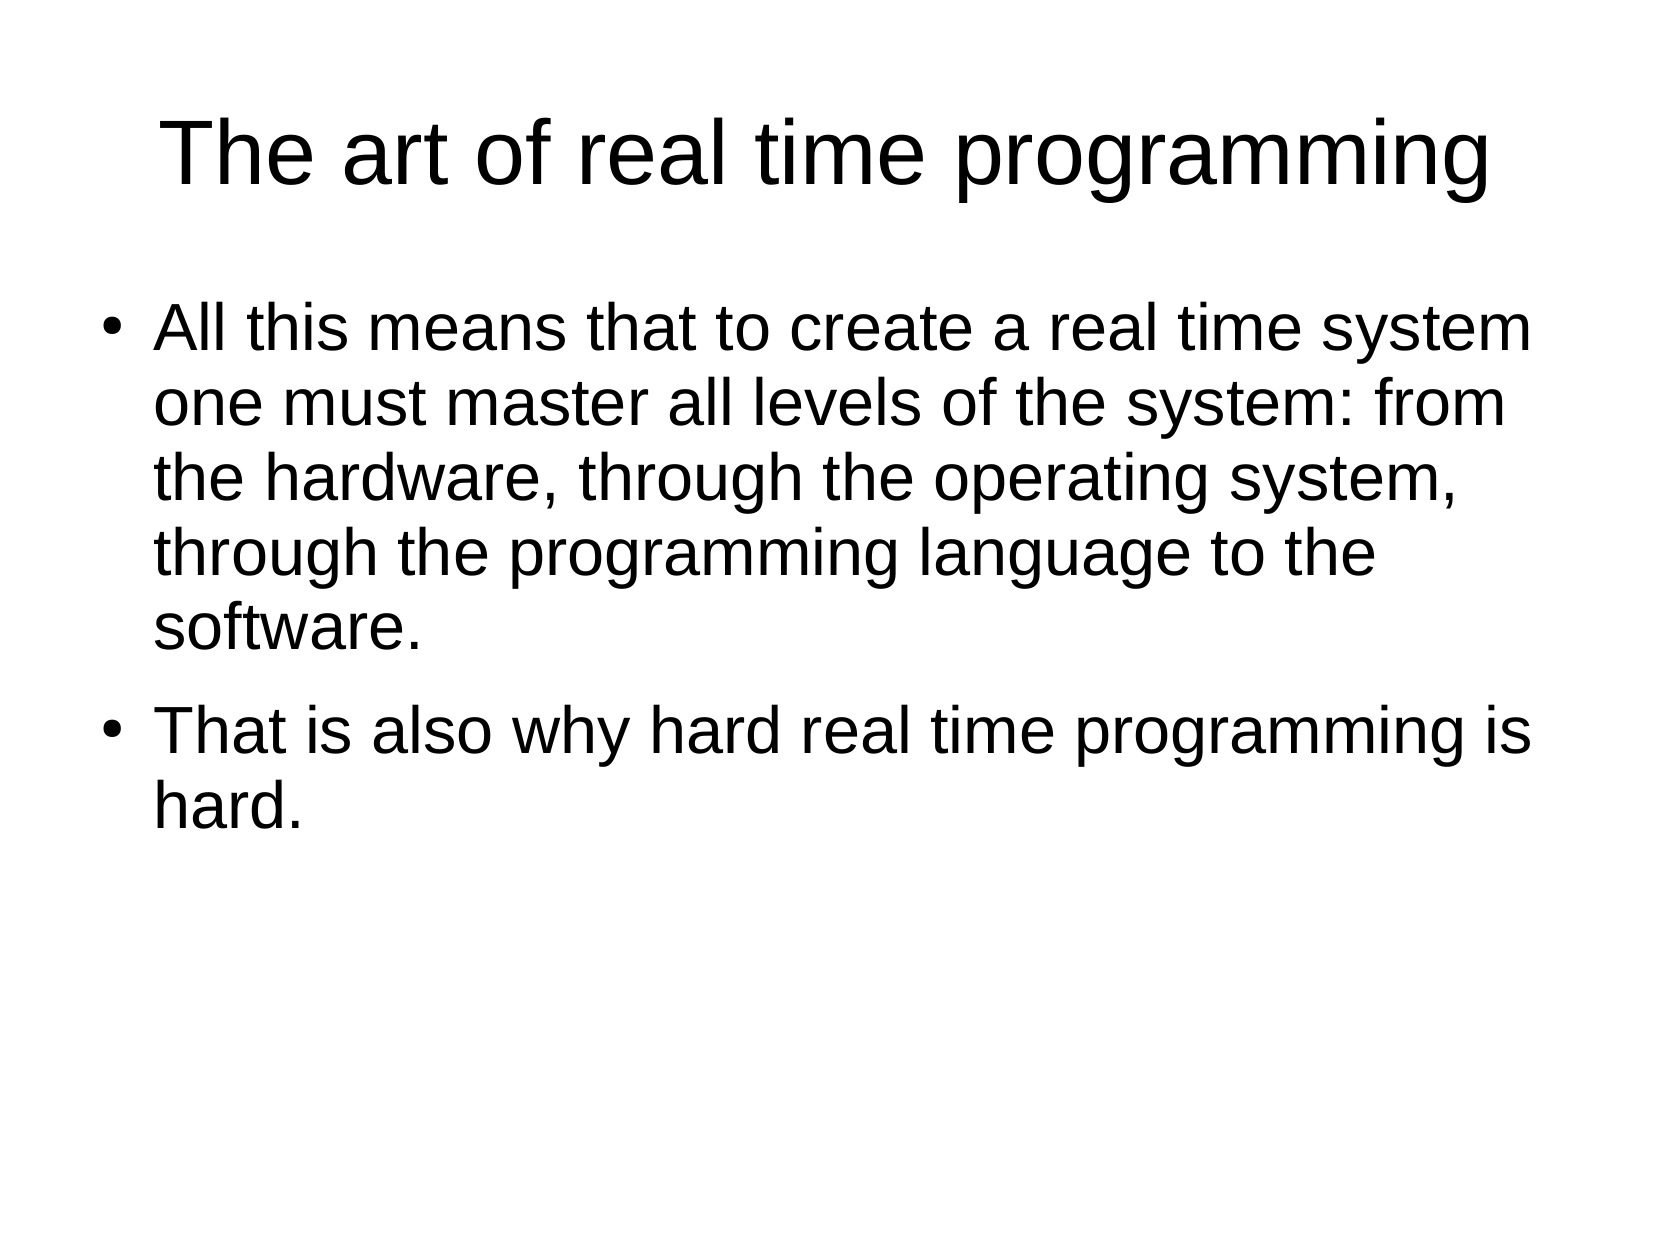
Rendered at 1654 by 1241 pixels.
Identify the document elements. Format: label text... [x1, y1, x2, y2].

list All this means that to create a real time system one must master all levels of the system: from the hardware, through the operating system, through the programming language to the software. That is also why hard real time programming is hard. [82, 290, 1538, 1010]
title The art of real time programming [82, 49, 1571, 257]
